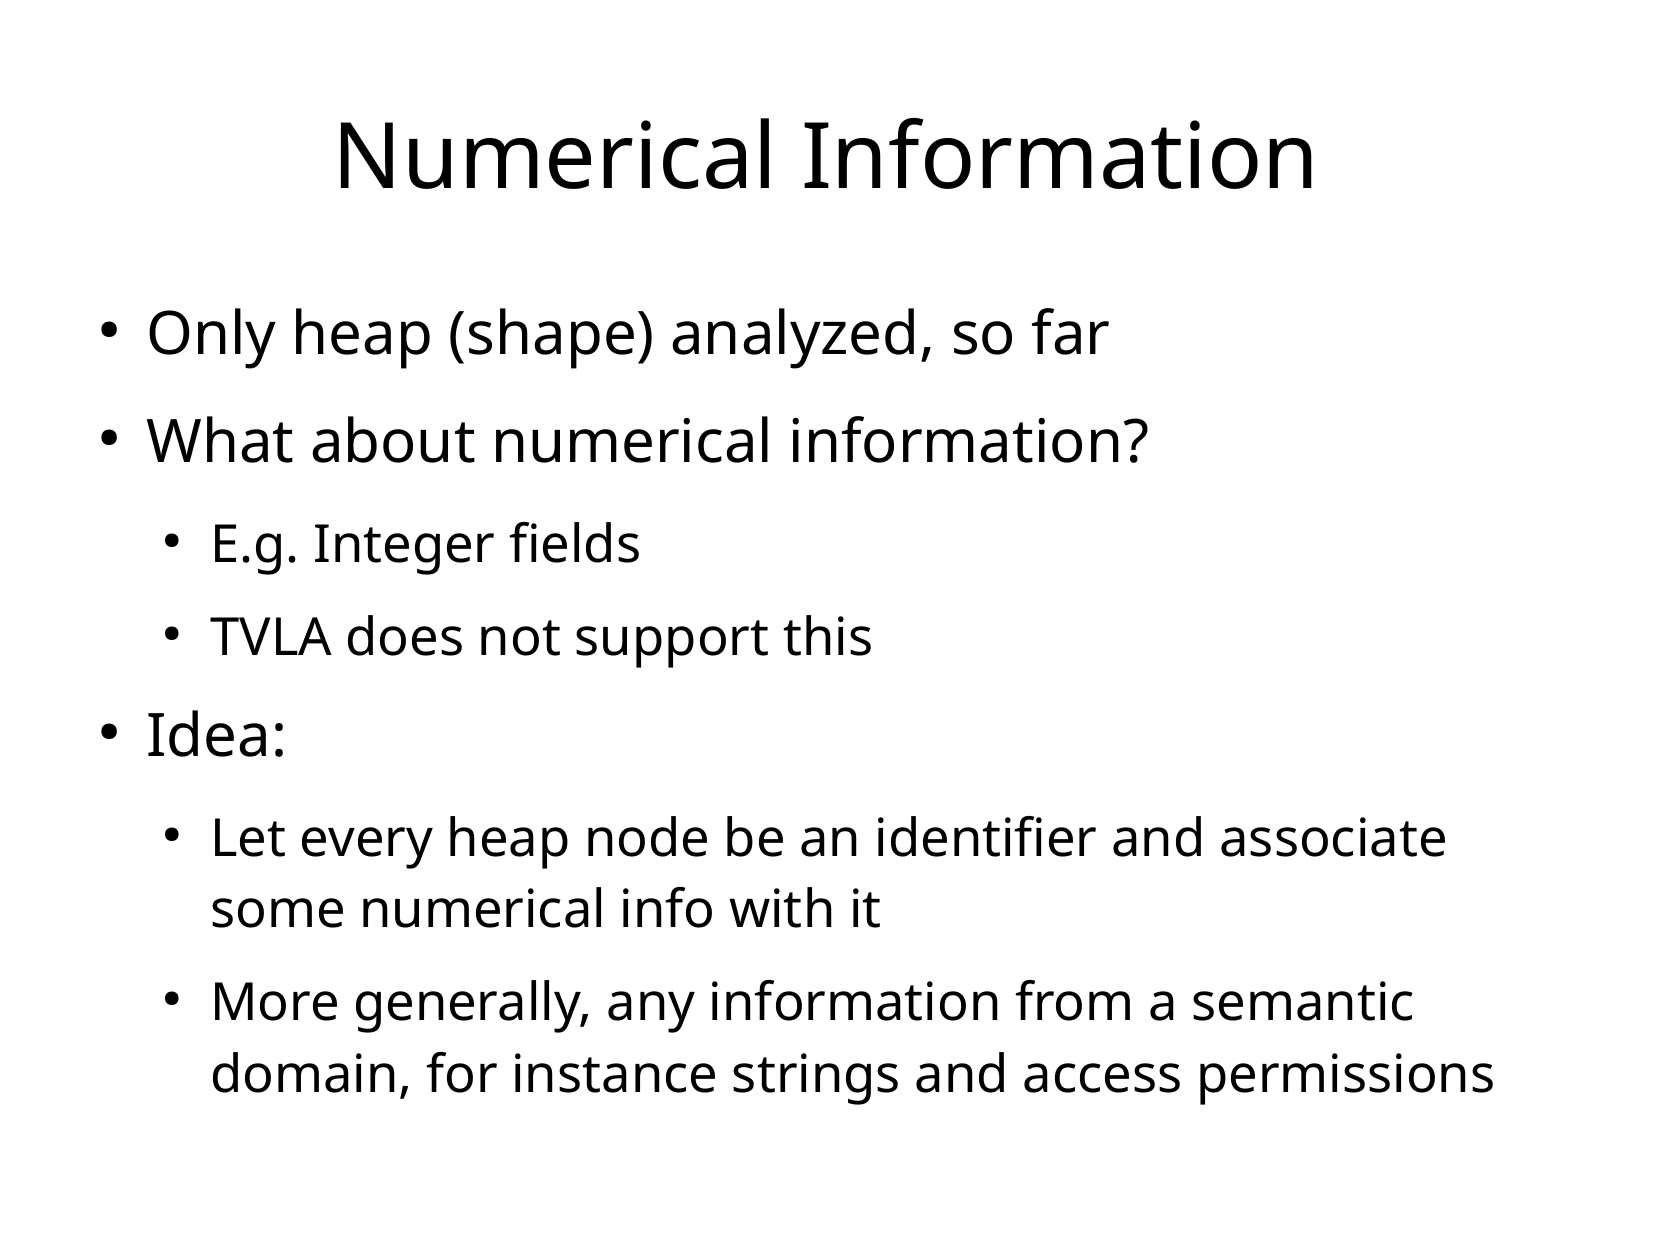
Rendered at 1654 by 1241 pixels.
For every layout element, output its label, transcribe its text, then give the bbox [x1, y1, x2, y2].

title Numerical Information [82, 49, 1571, 257]
list Only heap (shape) analyzed, so far What about numerical information? E.g. Integer fields TVLA does not support this Idea: Let every heap node be an identifier and associate some numerical info with it More generally, any information from a semantic domain, for instance strings and access permissions [82, 290, 1571, 1109]
